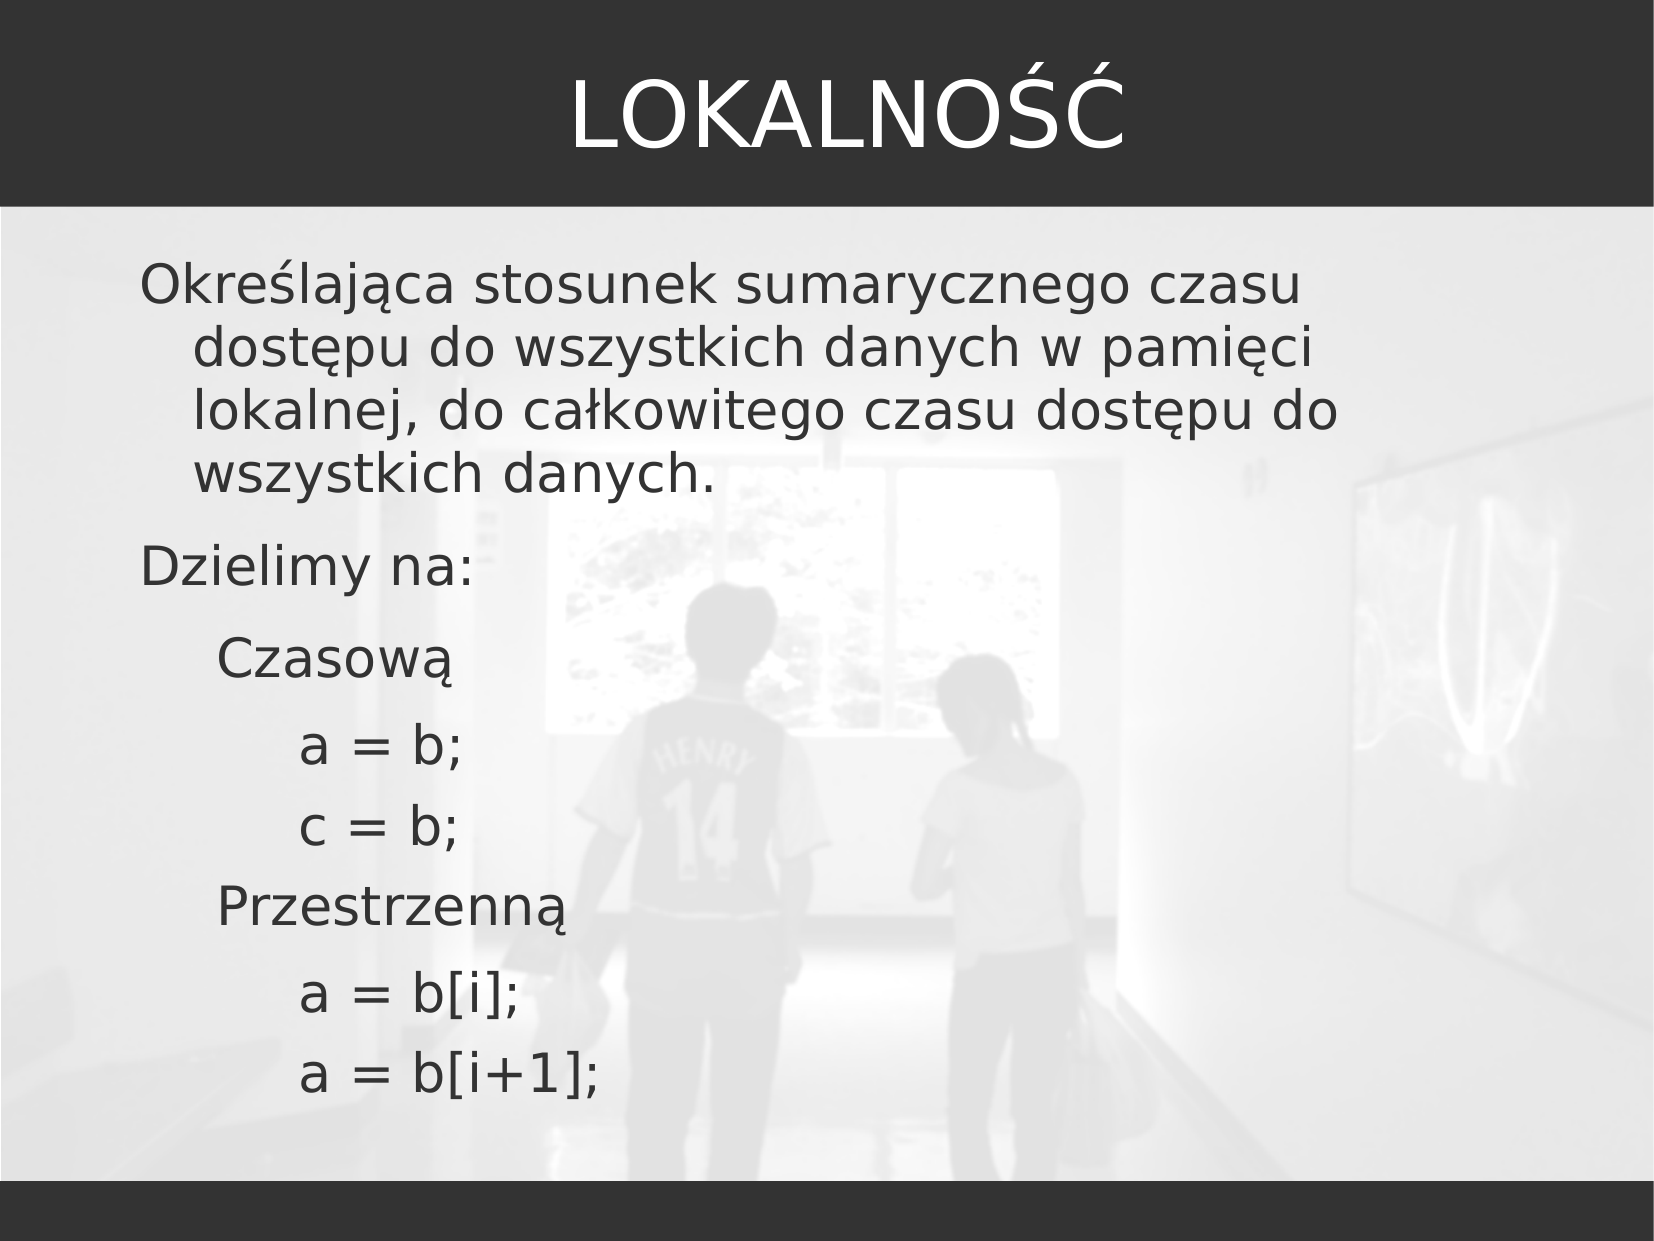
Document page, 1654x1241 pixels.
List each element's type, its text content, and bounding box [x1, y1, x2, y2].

list Określająca stosunek sumarycznego czasu dostępu do wszystkich danych w pamięci lokalnej, do całkowitego czasu dostępu do wszystkich danych. Dzielimy na: Czasową a = b; c = b; Przestrzenną a = b[i]; a = b[i+1]; [121, 253, 1534, 1127]
title LOKALNOŚĆ [141, 55, 1554, 177]
